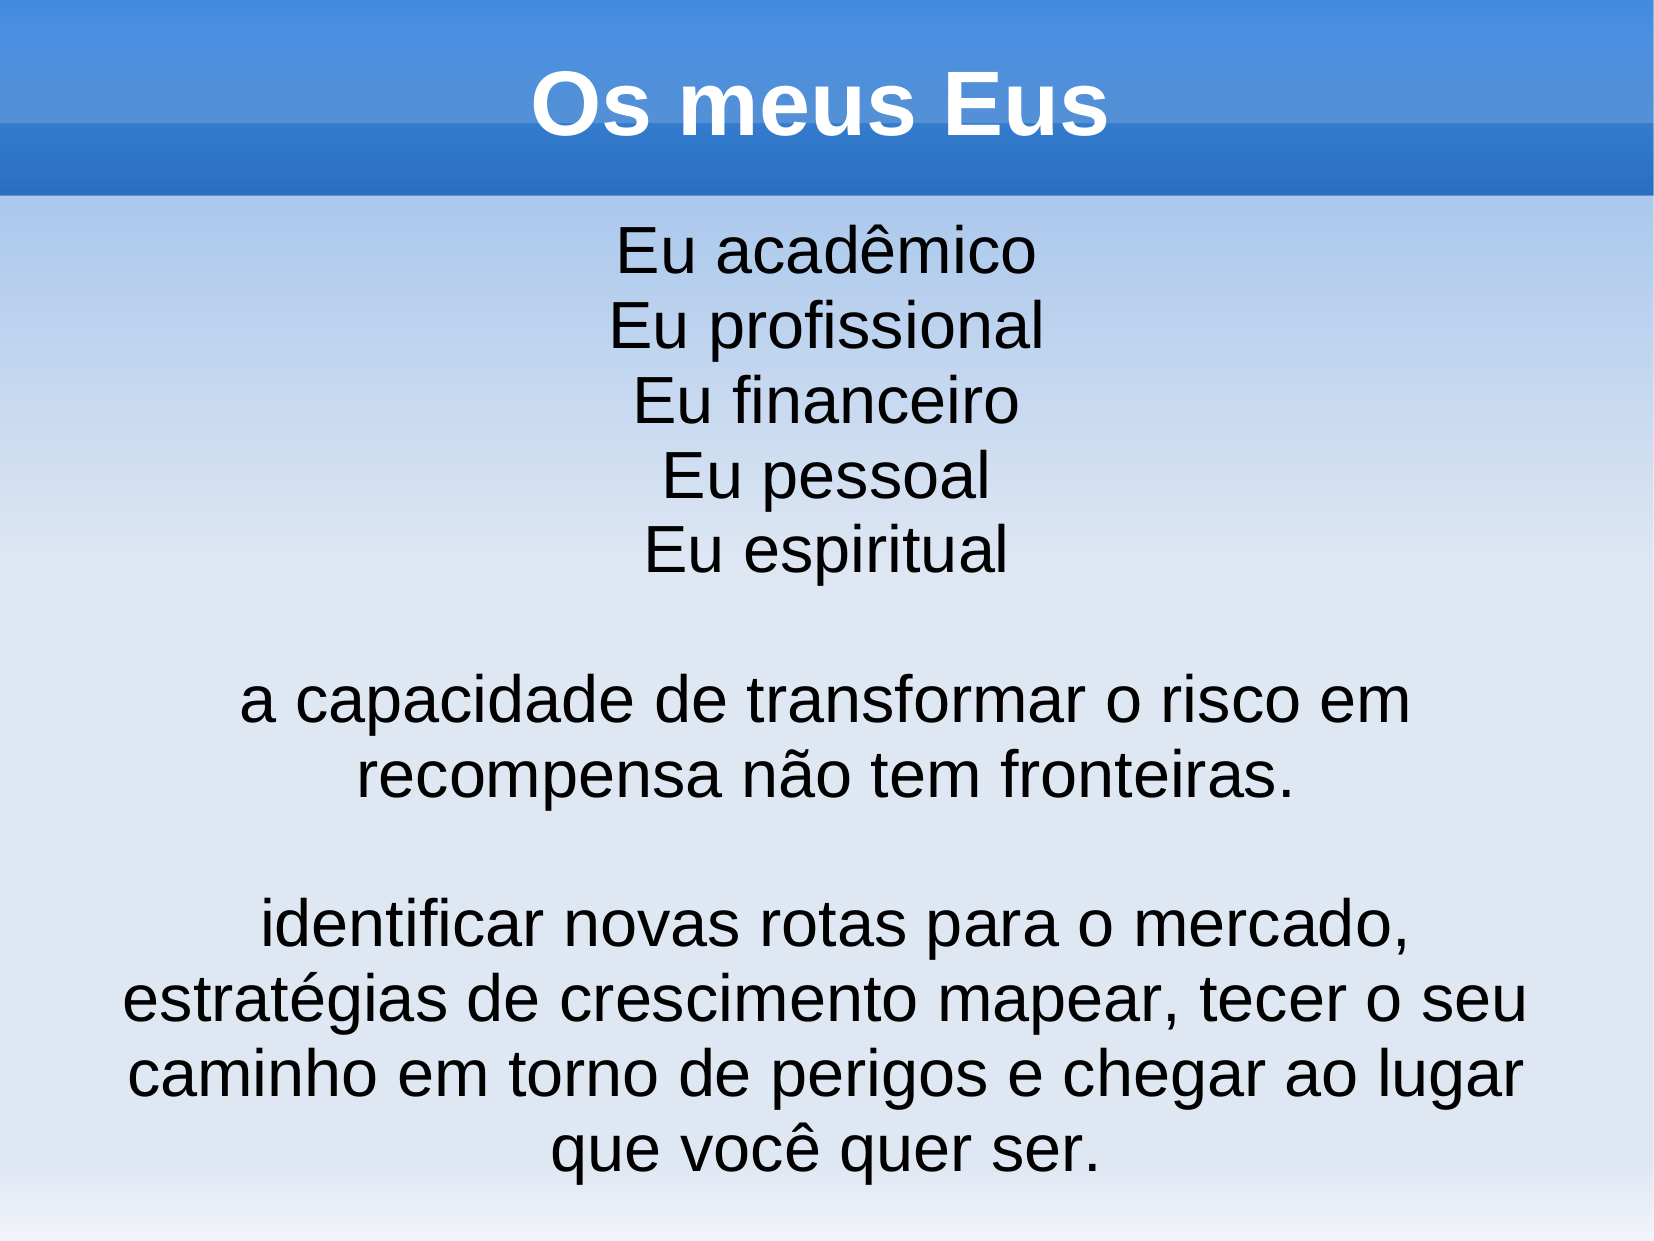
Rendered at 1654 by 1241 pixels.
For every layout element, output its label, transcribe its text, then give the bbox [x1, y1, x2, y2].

title Os meus Eus [76, 7, 1565, 200]
picture [0, 0, 1654, 1241]
subtitle Eu acadêmico Eu profissional Eu financeiro Eu pessoal Eu espiritual a capacidade de transformar o risco em recompensa não tem fronteiras. identificar novas rotas para o mercado, estratégias de crescimento mapear, tecer o seu caminho em torno de perigos e chegar ao lugar que você quer ser. [82, 213, 1571, 1186]
